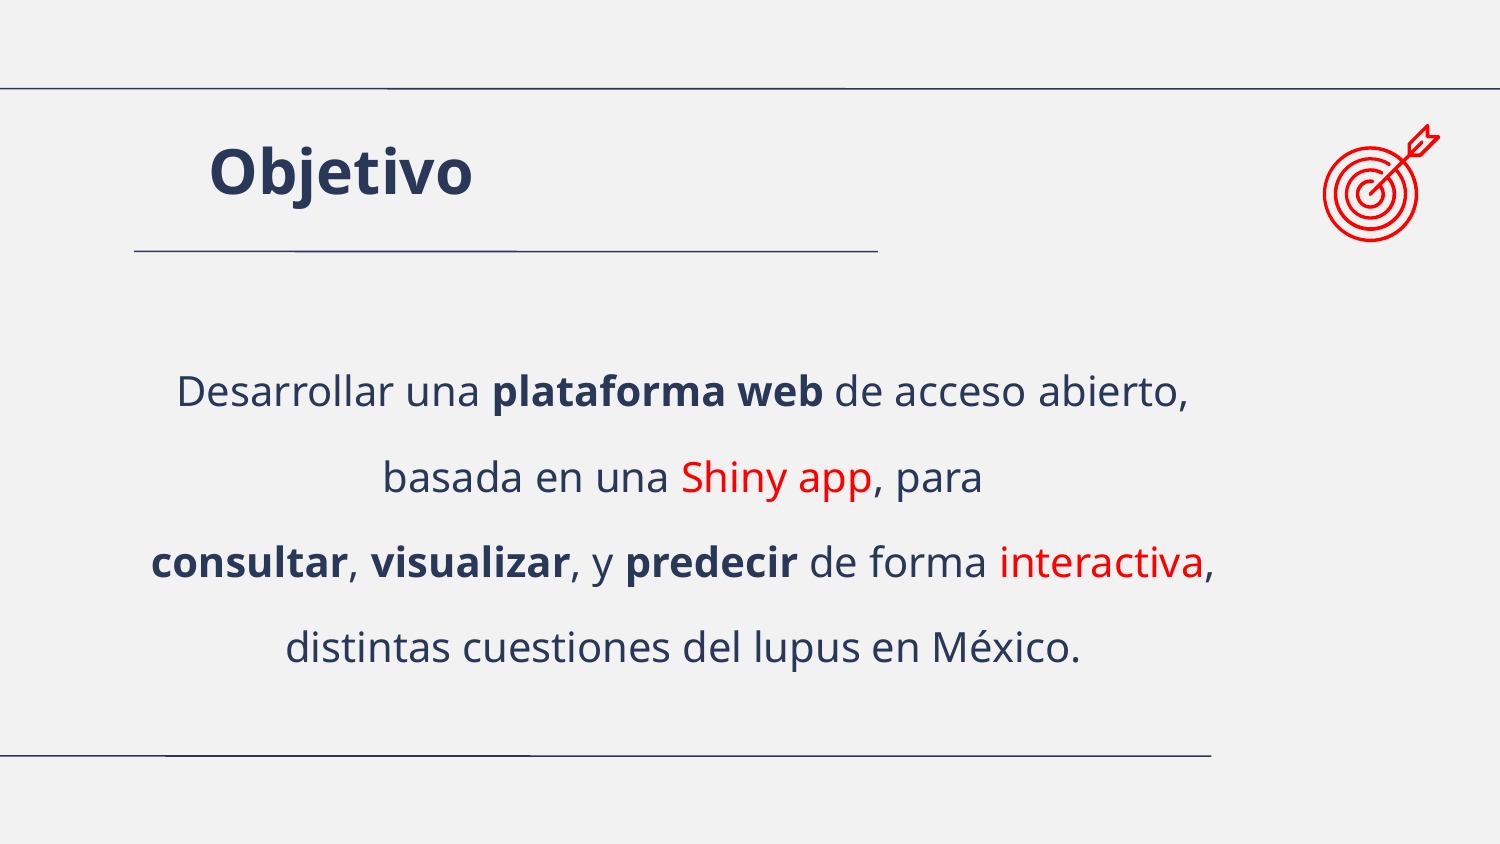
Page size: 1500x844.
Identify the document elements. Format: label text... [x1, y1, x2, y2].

title Desarrollar una plataforma web de acceso abierto, basada en una Shiny app, para consultar, visualizar, y predecir de forma interactiva, distintas cuestiones del lupus en México. [91, 333, 1241, 739]
title Objetivo [193, 116, 798, 243]
text_box [1322, 124, 1441, 243]
